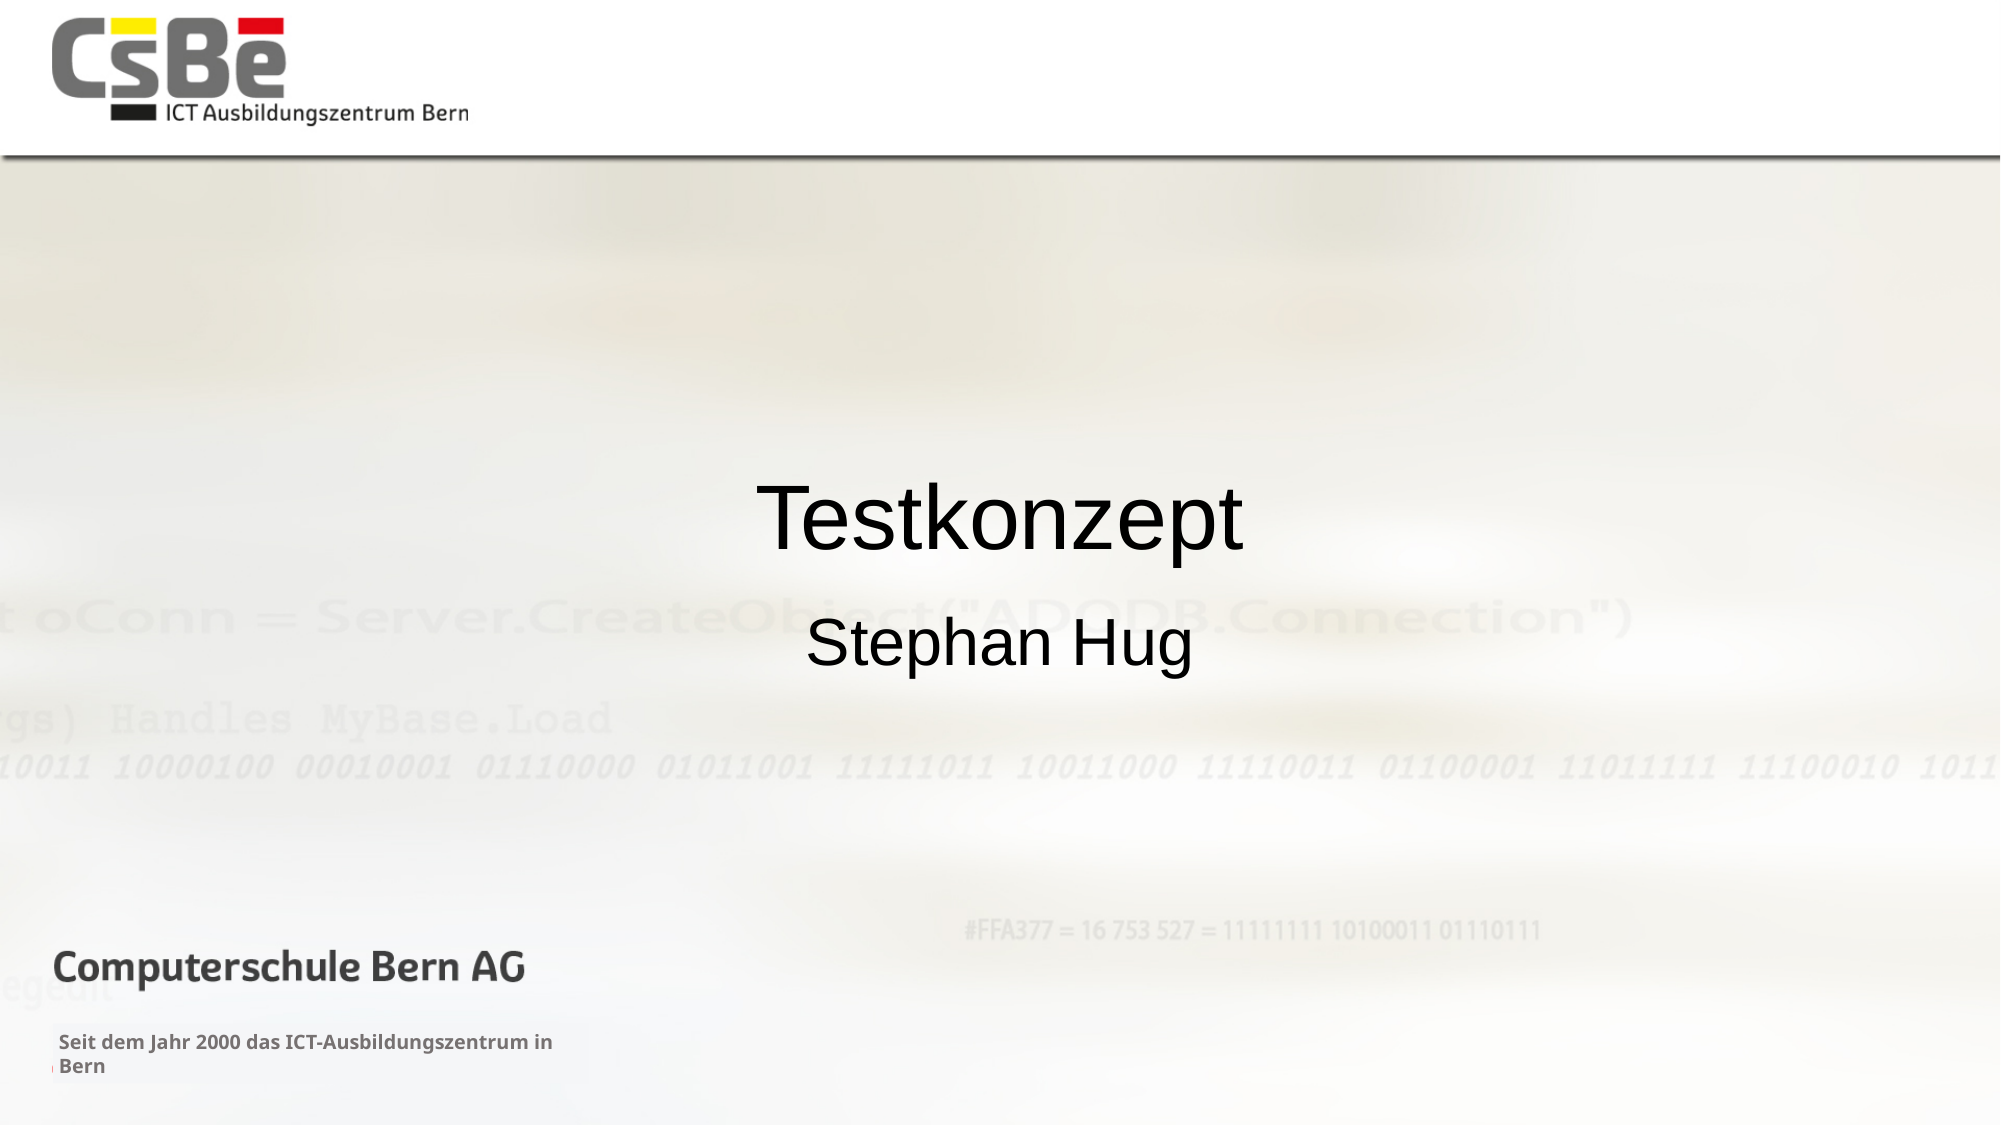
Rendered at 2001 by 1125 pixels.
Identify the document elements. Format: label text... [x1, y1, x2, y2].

subtitle Stephan Hug [249, 590, 1750, 863]
title Testkonzept [249, 184, 1750, 576]
picture [0, 0, 2001, 1125]
